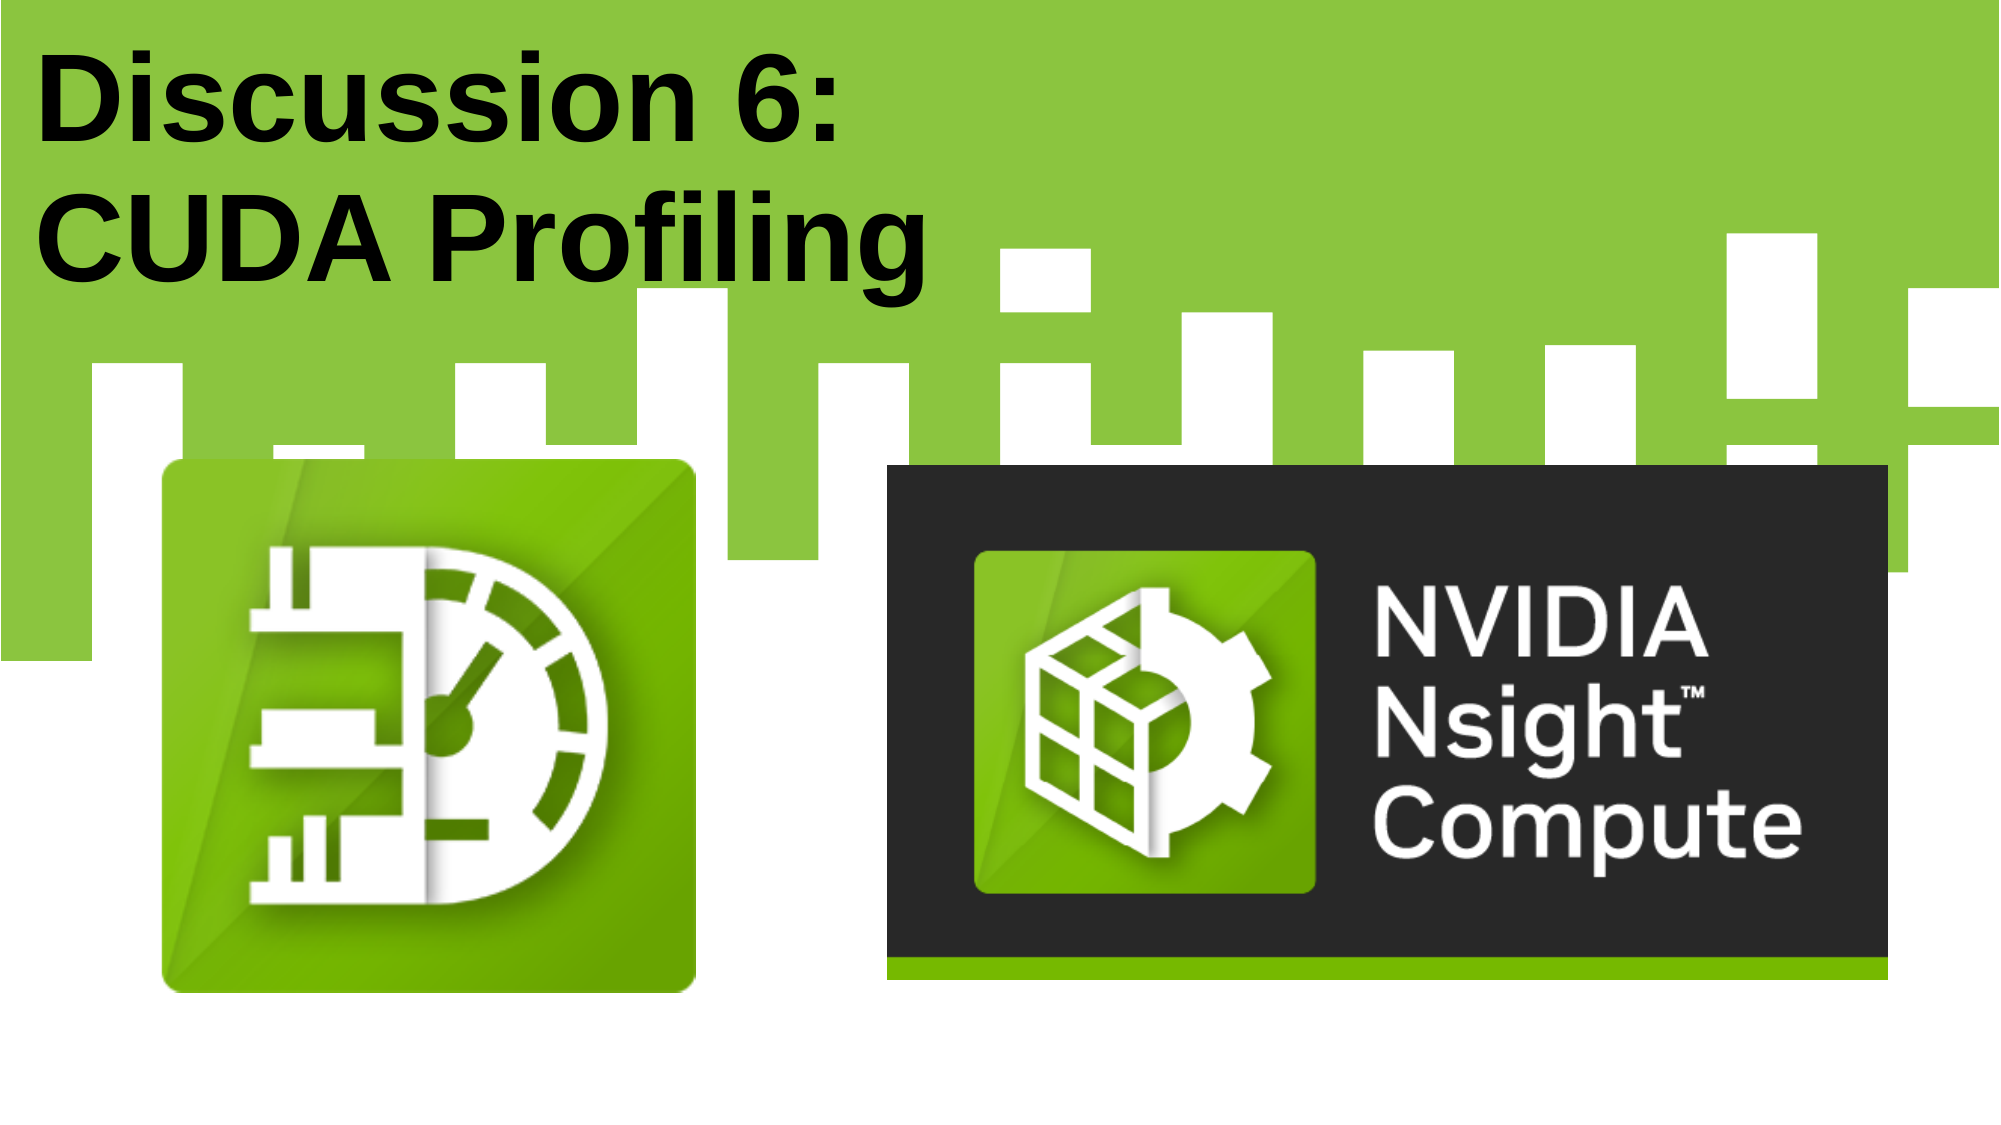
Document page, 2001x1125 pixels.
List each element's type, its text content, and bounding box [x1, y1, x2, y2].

picture [0, 0, 2000, 993]
text_box Discussion 6: CUDA Profiling [19, 20, 1833, 316]
